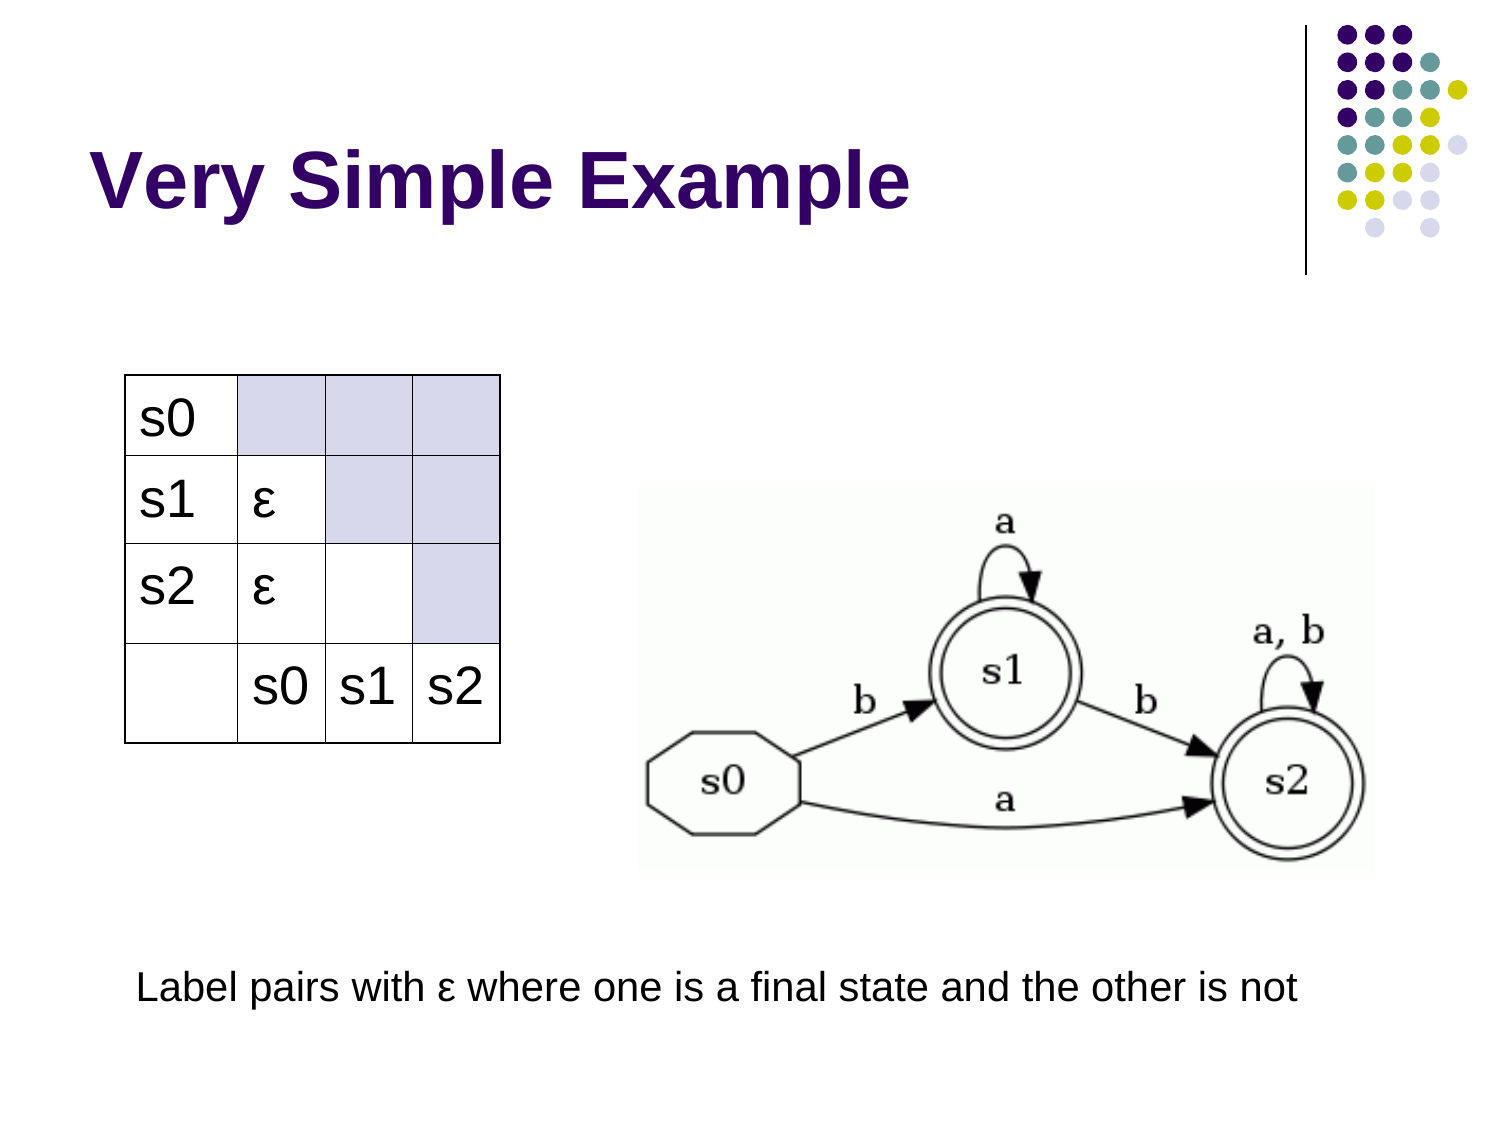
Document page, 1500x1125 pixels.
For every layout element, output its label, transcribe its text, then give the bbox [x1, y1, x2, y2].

picture [637, 487, 1375, 871]
table_header [238, 376, 325, 455]
table_cell [413, 456, 499, 543]
table_cell ε [238, 544, 325, 643]
table_cell s2 [126, 544, 237, 643]
table_cell s2 [413, 644, 499, 742]
table_cell ε [238, 456, 325, 543]
table_cell s1 [126, 456, 237, 543]
table_cell [326, 456, 412, 543]
table_header [413, 376, 499, 455]
text_box Label pairs with ε where one is a final state and the other is not [120, 951, 1313, 1018]
table_cell s0 [238, 644, 325, 742]
title Very Simple Example [74, 20, 1313, 233]
table_cell [413, 544, 499, 643]
table_cell s1 [326, 644, 412, 742]
table_header [326, 376, 412, 455]
table_cell [126, 644, 237, 742]
table_cell [326, 544, 412, 643]
table_header s0 [126, 376, 237, 455]
